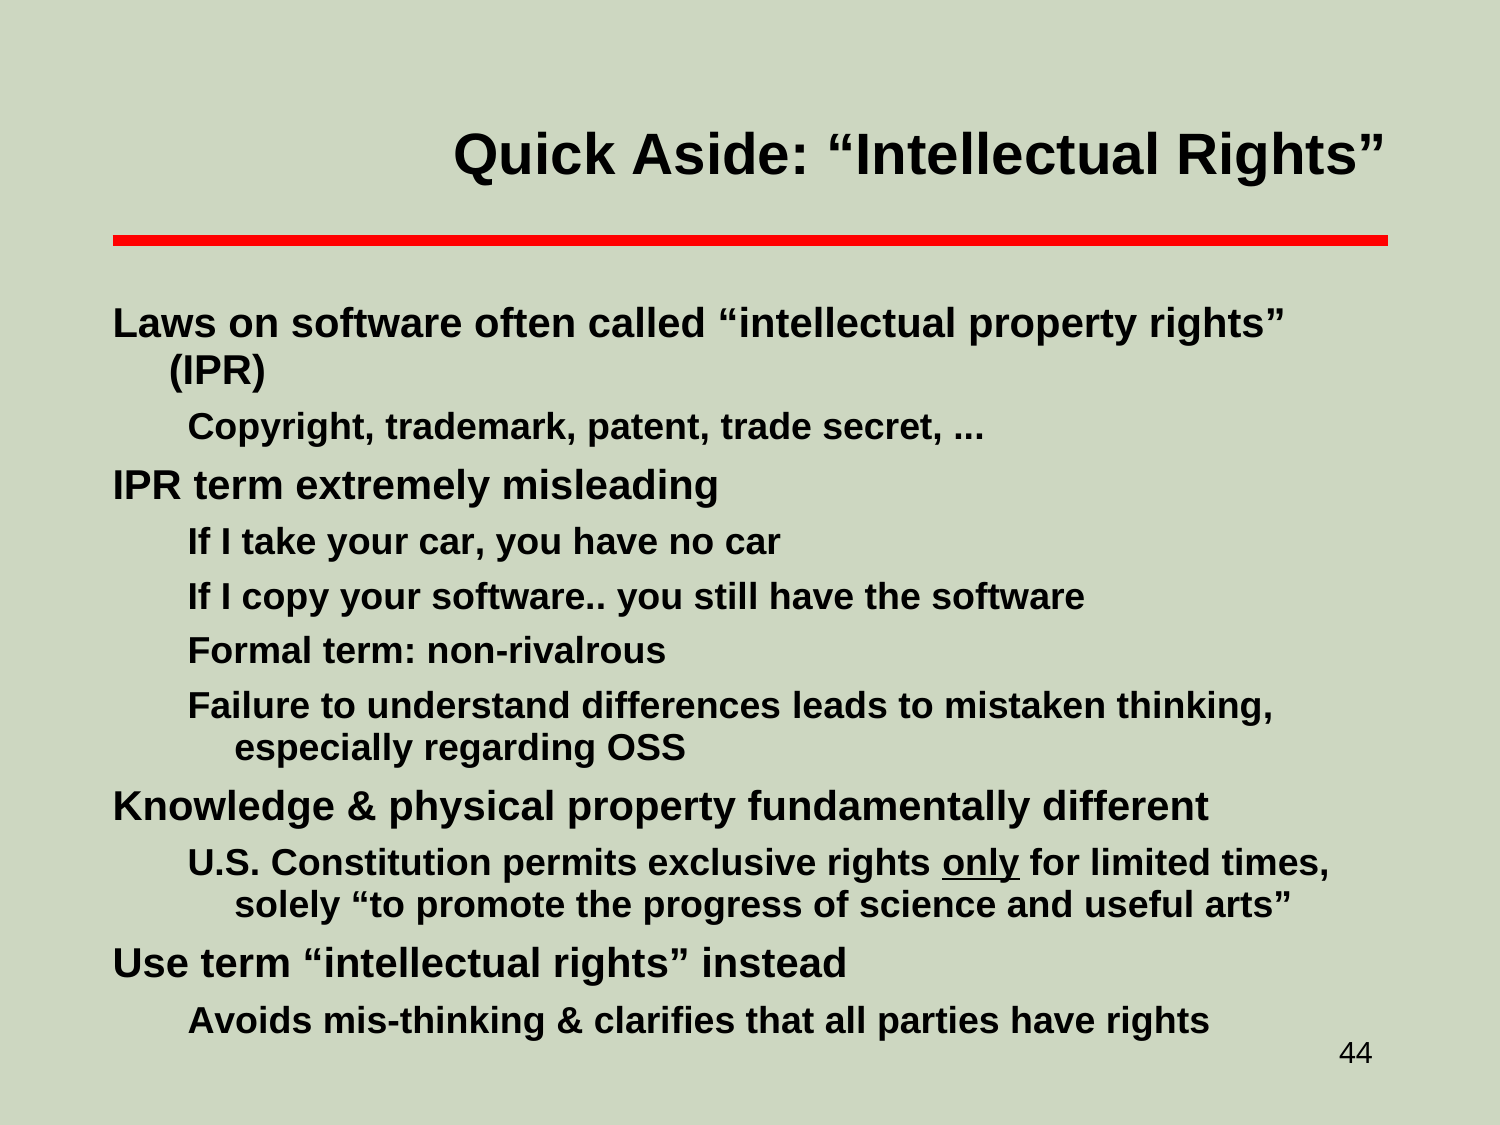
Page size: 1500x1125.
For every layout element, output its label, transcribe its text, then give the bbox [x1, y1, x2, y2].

list Laws on software often called “intellectual property rights” (IPR) Copyright, trademark, patent, trade secret, ... IPR term extremely misleading If I take your car, you have no car If I copy your software.. you still have the software Formal term: non-rivalrous Failure to understand differences leads to mistaken thinking, especially regarding OSS Knowledge & physical property fundamentally different U.S. Constitution permits exclusive rights only for limited times, solely “to promote the progress of science and useful arts” Use term “intellectual rights” instead Avoids mis-thinking & clarifies that all parties have rights [112, 299, 1388, 1084]
title Quick Aside: “Intellectual Rights” [337, 93, 1388, 217]
